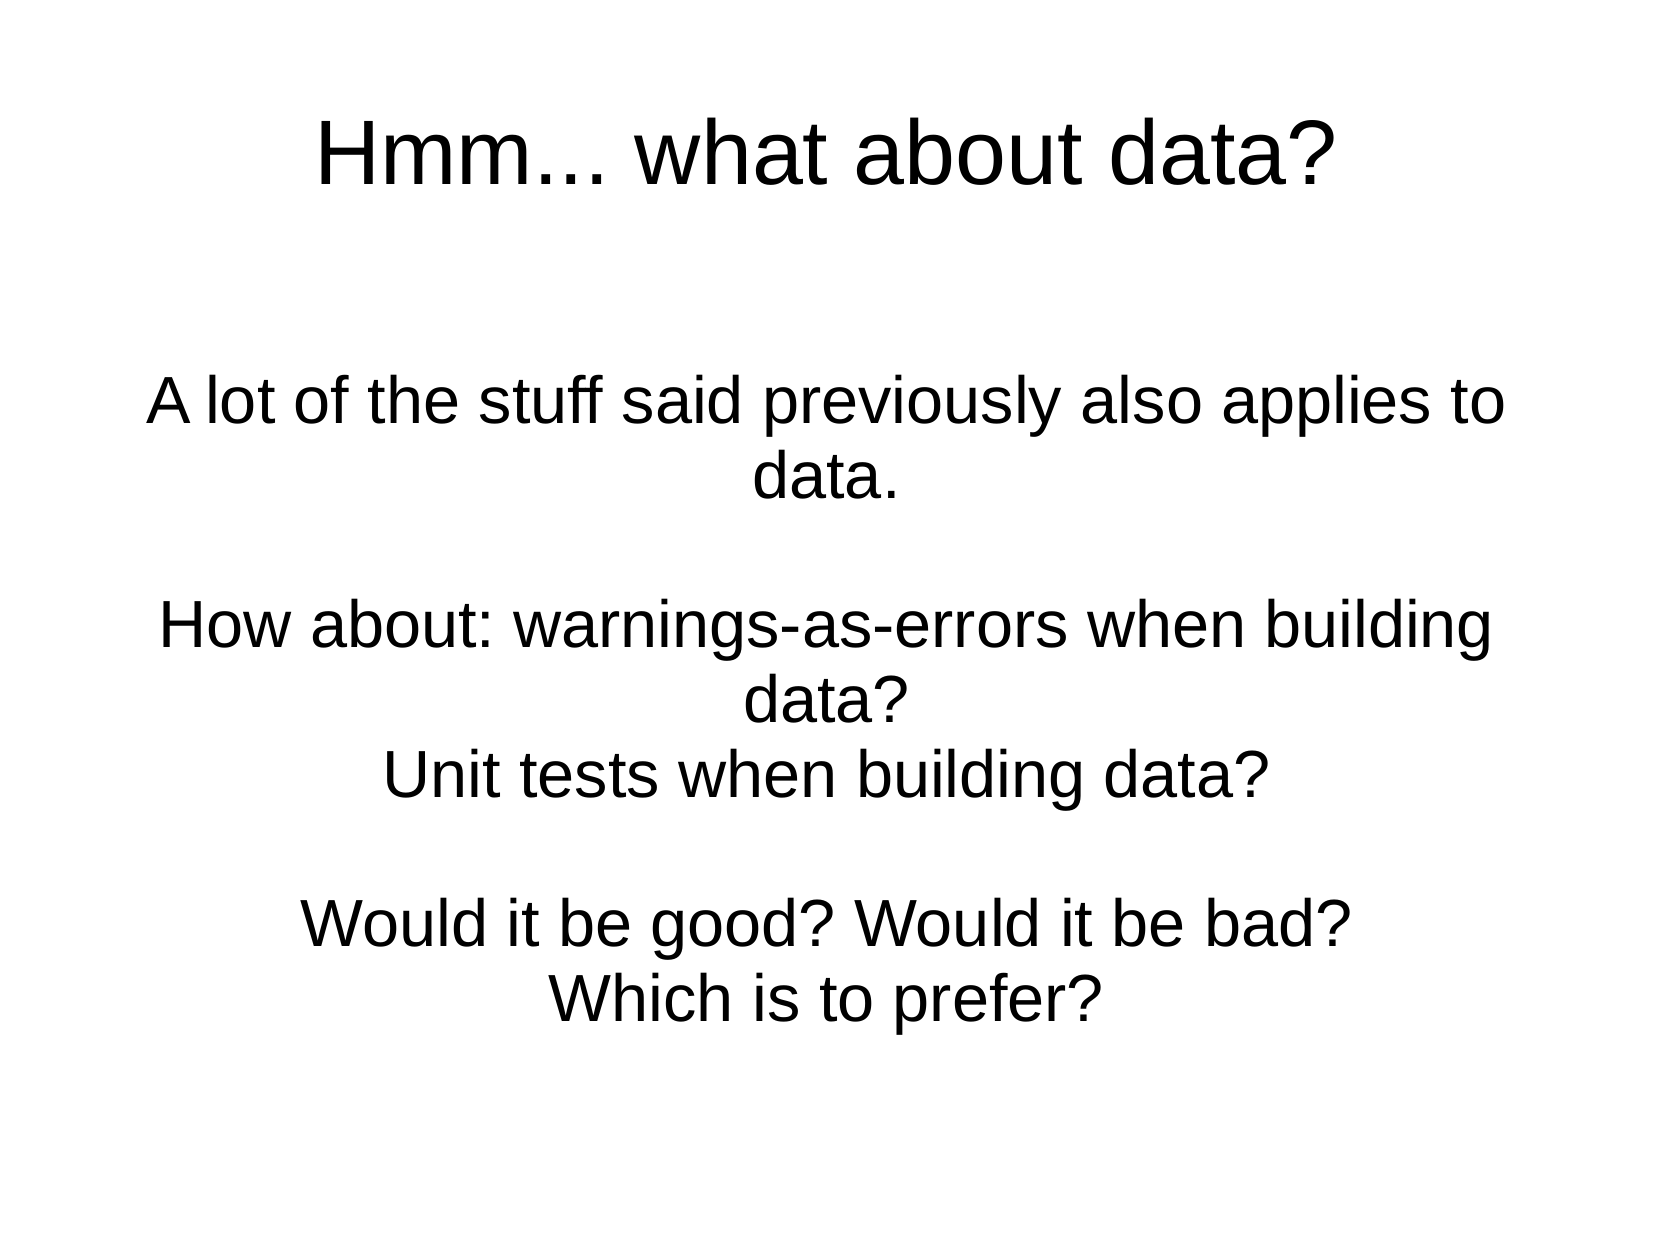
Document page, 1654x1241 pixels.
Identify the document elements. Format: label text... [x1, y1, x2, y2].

subtitle A lot of the stuff said previously also applies to data. How about: warnings-as-errors when building data? Unit tests when building data? Would it be good? Would it be bad? Which is to prefer? [82, 297, 1571, 1102]
title Hmm... what about data? [82, 56, 1571, 250]
